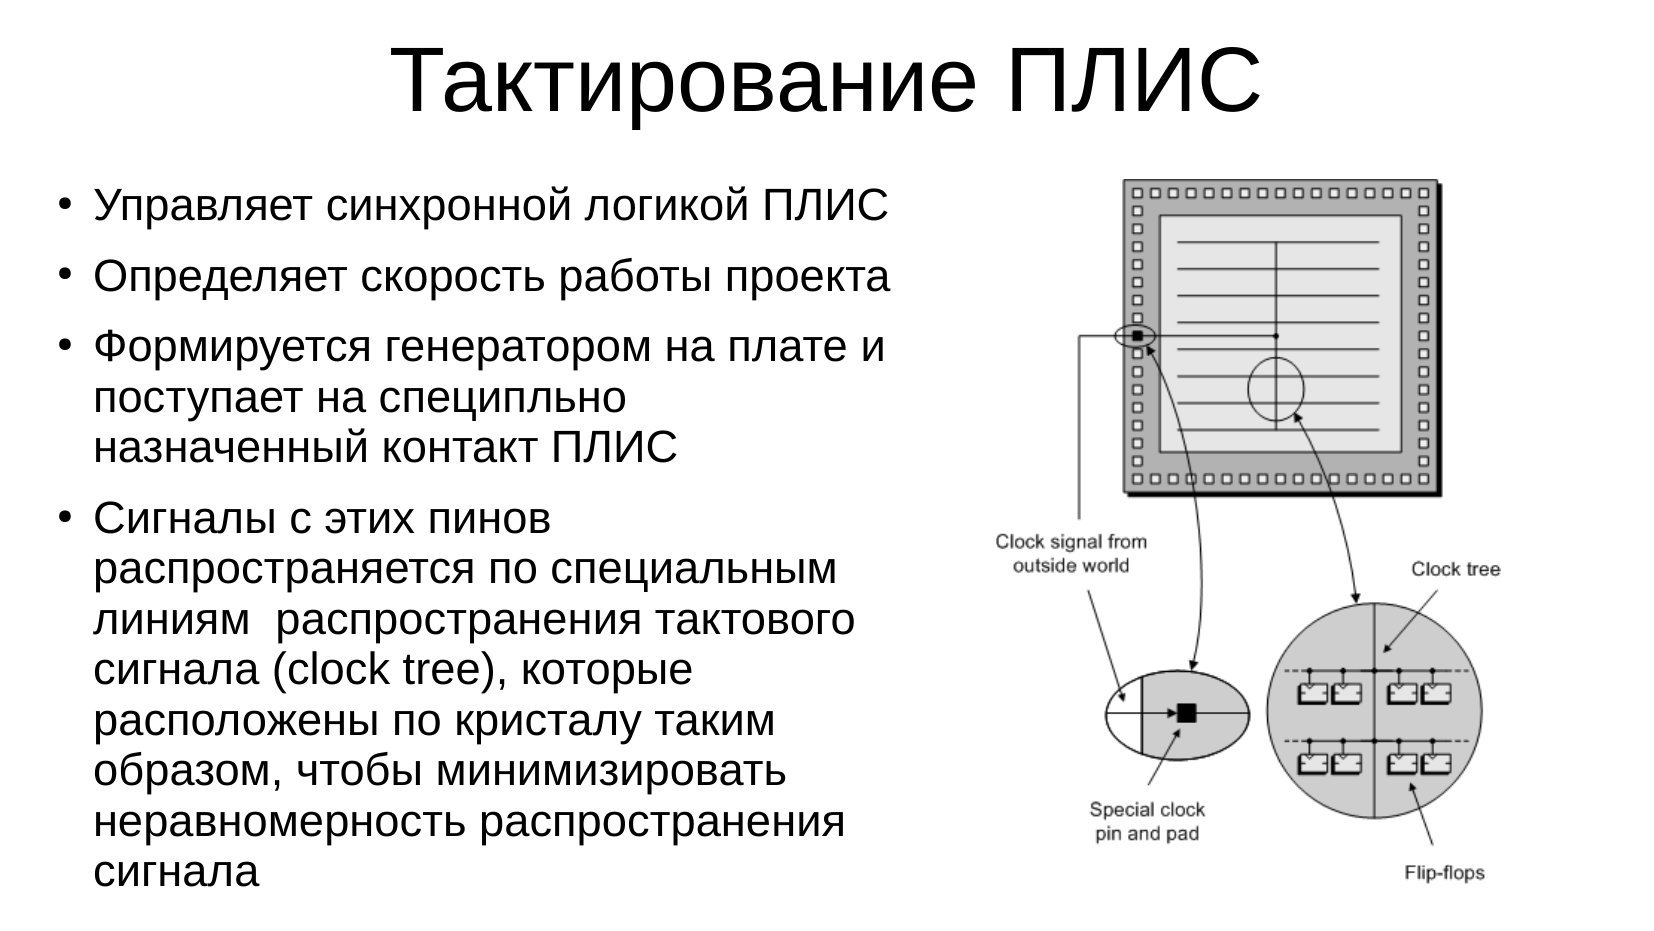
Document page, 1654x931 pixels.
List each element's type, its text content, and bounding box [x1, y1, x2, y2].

picture [996, 179, 1501, 886]
list Управляет синхронной логикой ПЛИС Определяет скорость работы проекта Формируется генератором на плате и поступает на специпльно назначенный контакт ПЛИС Сигналы с этих пинов распространяется по специальным линиям распространения тактового сигнала (clock tree), которые расположены по кристалу таким образом, чтобы минимизировать неравномерность распространения сигнала [45, 179, 916, 900]
title Тактирование ПЛИС [82, 1, 1571, 157]
